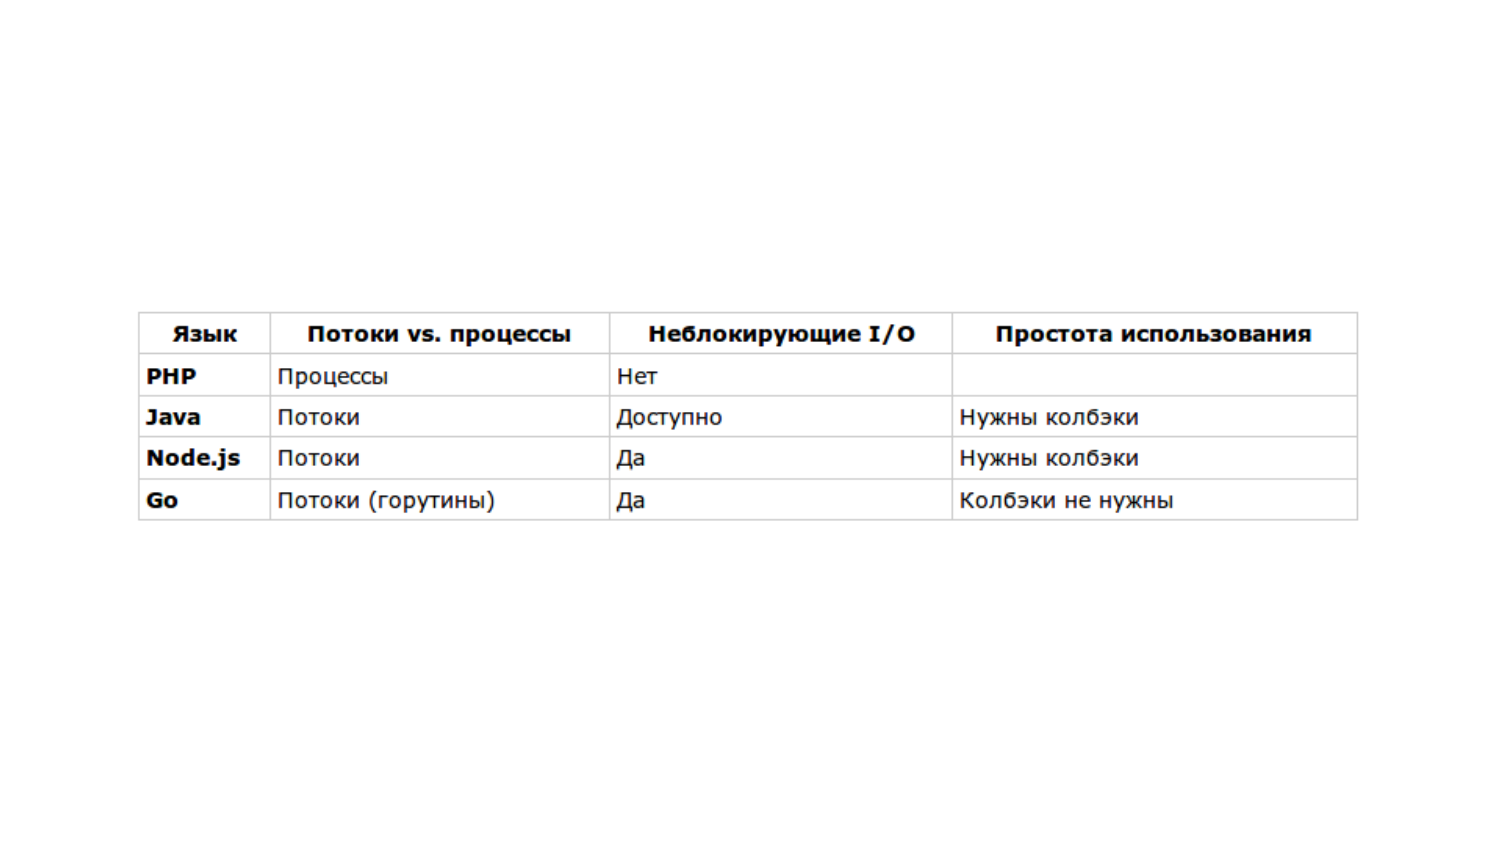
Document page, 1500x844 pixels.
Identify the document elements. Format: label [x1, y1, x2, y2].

picture [129, 309, 1371, 535]
